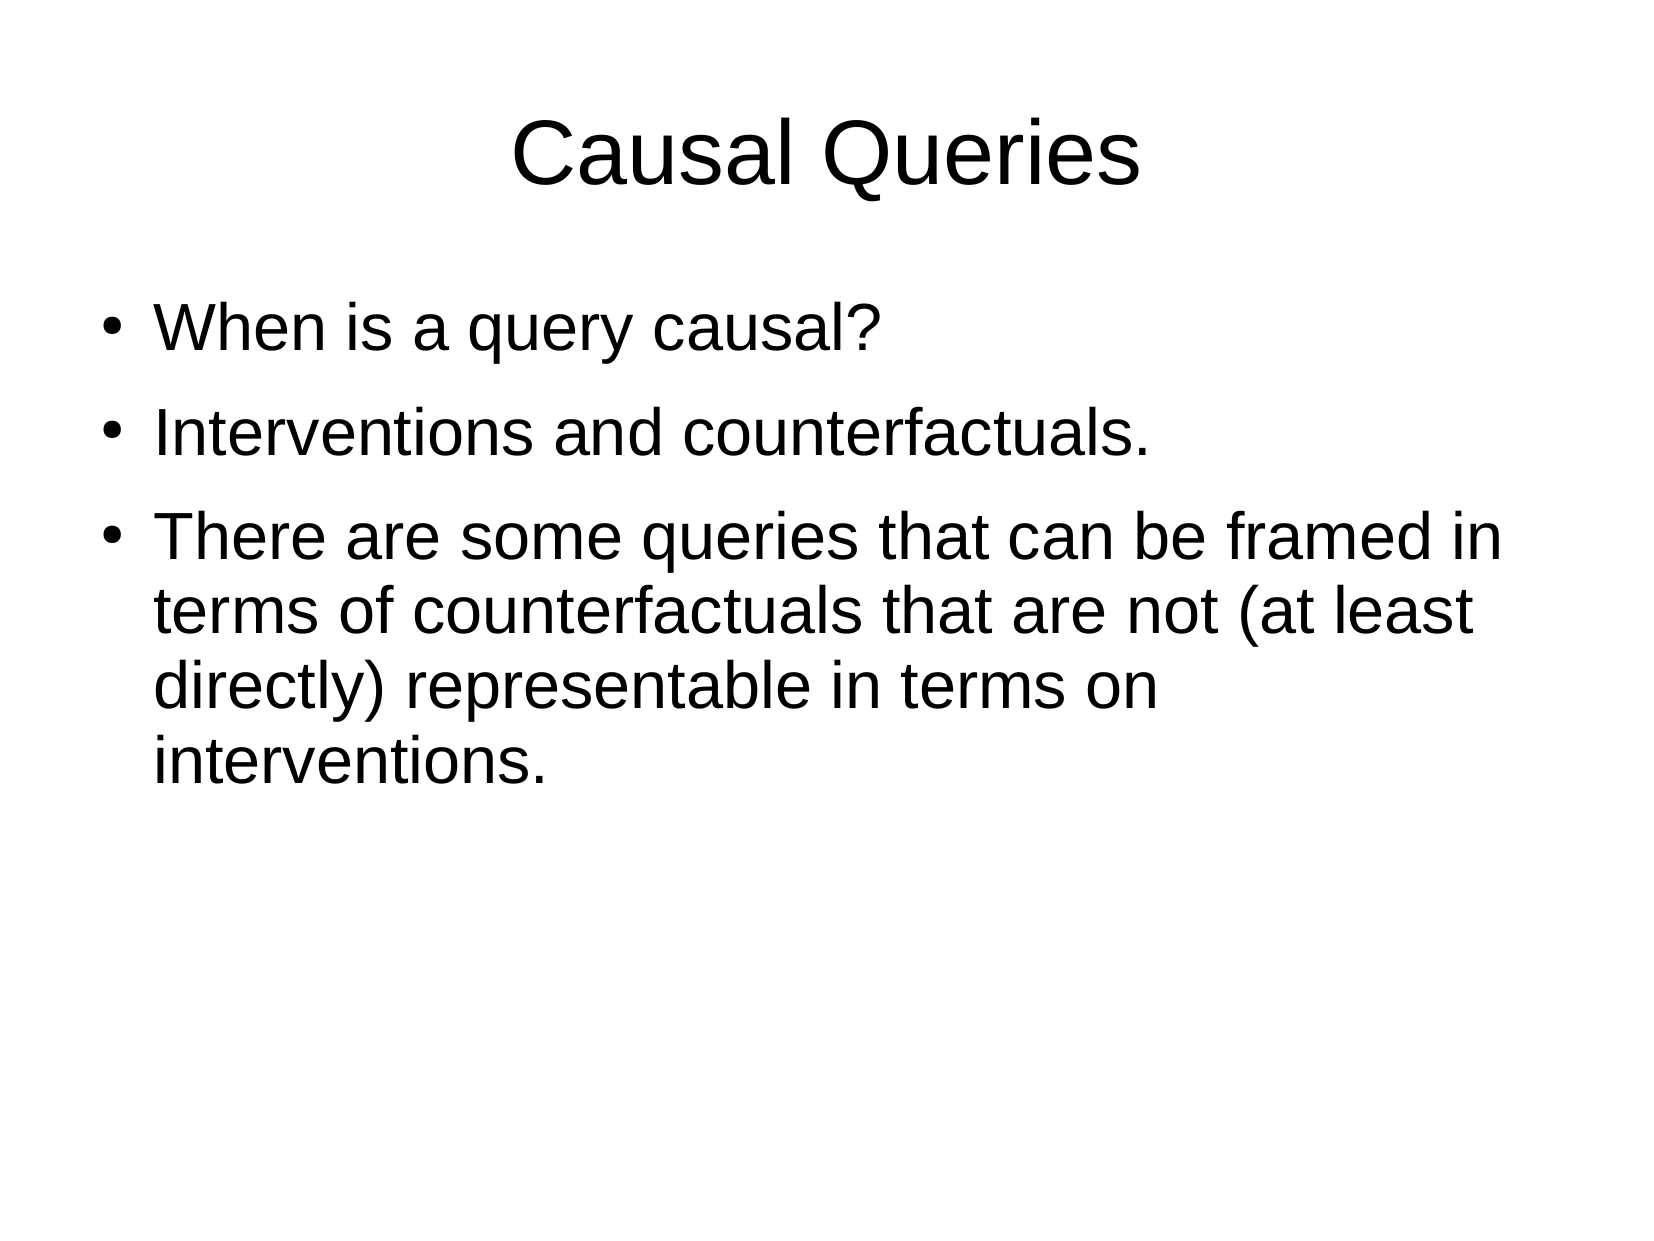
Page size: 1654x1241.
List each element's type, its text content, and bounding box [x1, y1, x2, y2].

title Causal Queries [82, 49, 1571, 257]
list When is a query causal? Interventions and counterfactuals. There are some queries that can be framed in terms of counterfactuals that are not (at least directly) representable in terms on interventions. [82, 290, 1571, 1010]
